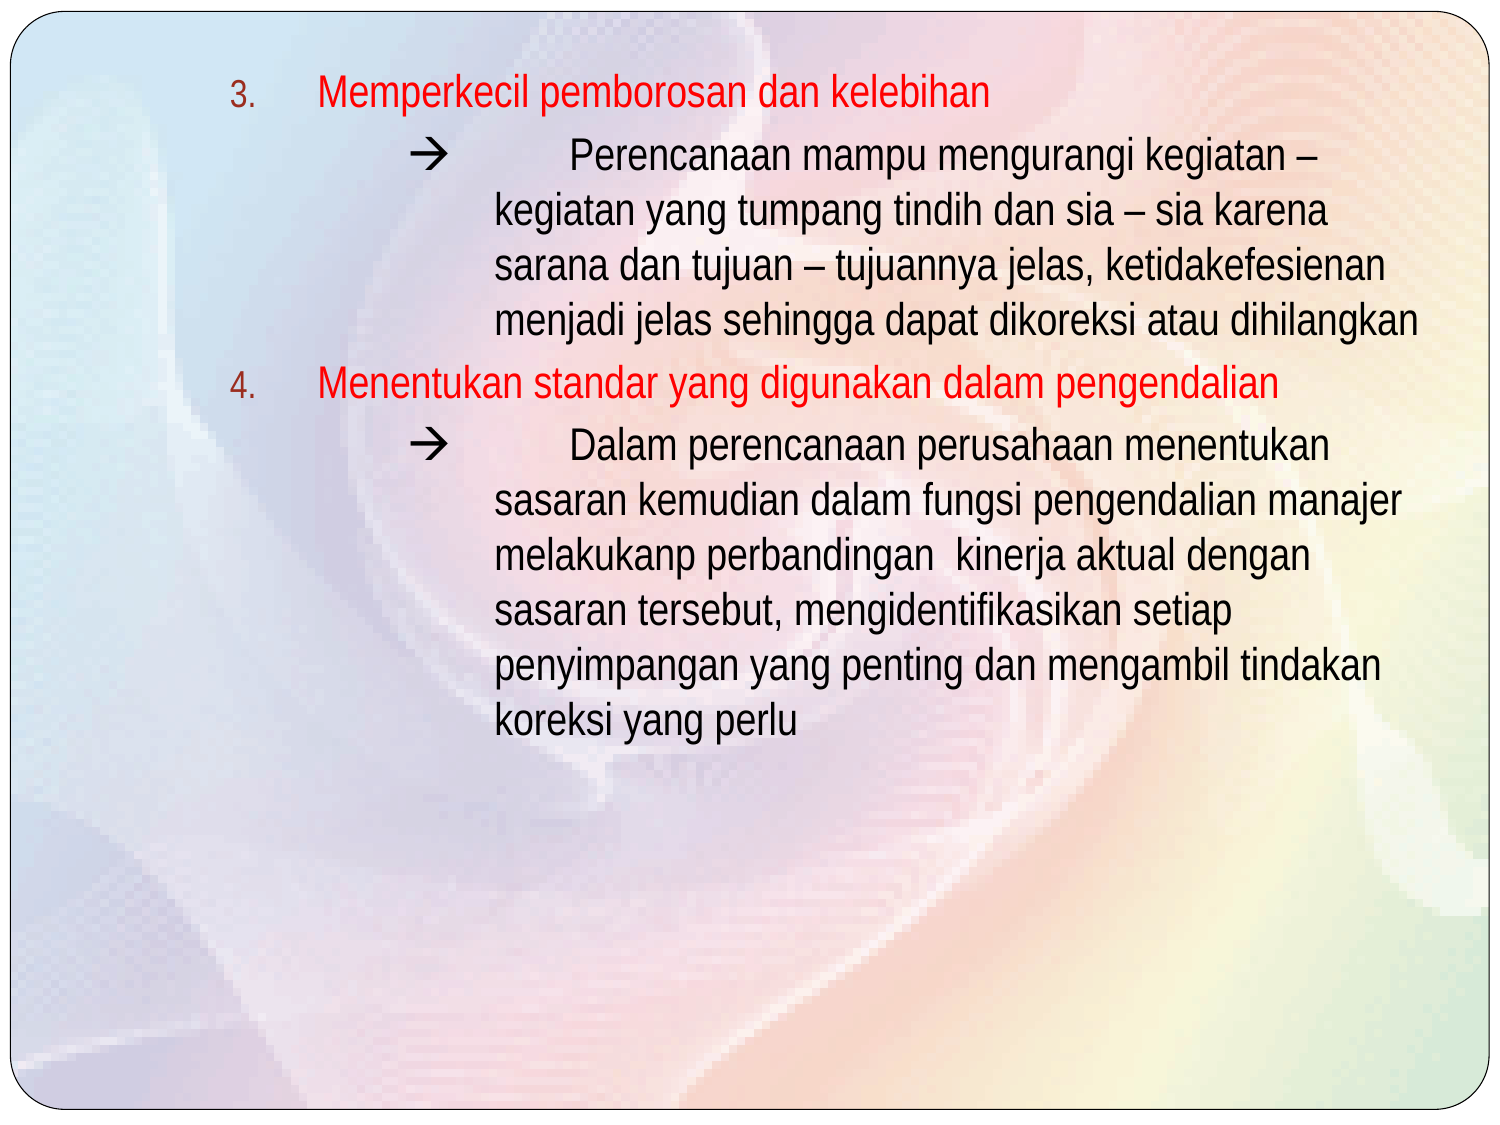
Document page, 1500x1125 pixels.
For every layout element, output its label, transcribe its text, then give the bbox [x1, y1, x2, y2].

text_box [97, 505, 826, 567]
list Memperkecil pemborosan dan kelebihan  Perencanaan mampu mengurangi kegiatan – kegiatan yang tumpang tindih dan sia – sia karena sarana dan tujuan – tujuannya jelas, ketidakefesienan menjadi jelas sehingga dapat dikoreksi atau dihilangkan Menentukan standar yang digunakan dalam pengendalian  Dalam perencanaan perusahaan menentukan sasaran kemudian dalam fungsi pengendalian manajer melakukanp perbandingan kinerja aktual dengan sasaran tersebut, mengidentifikasikan setiap penyimpangan yang penting dan mengambil tindakan koreksi yang perlu [64, 54, 1447, 1083]
